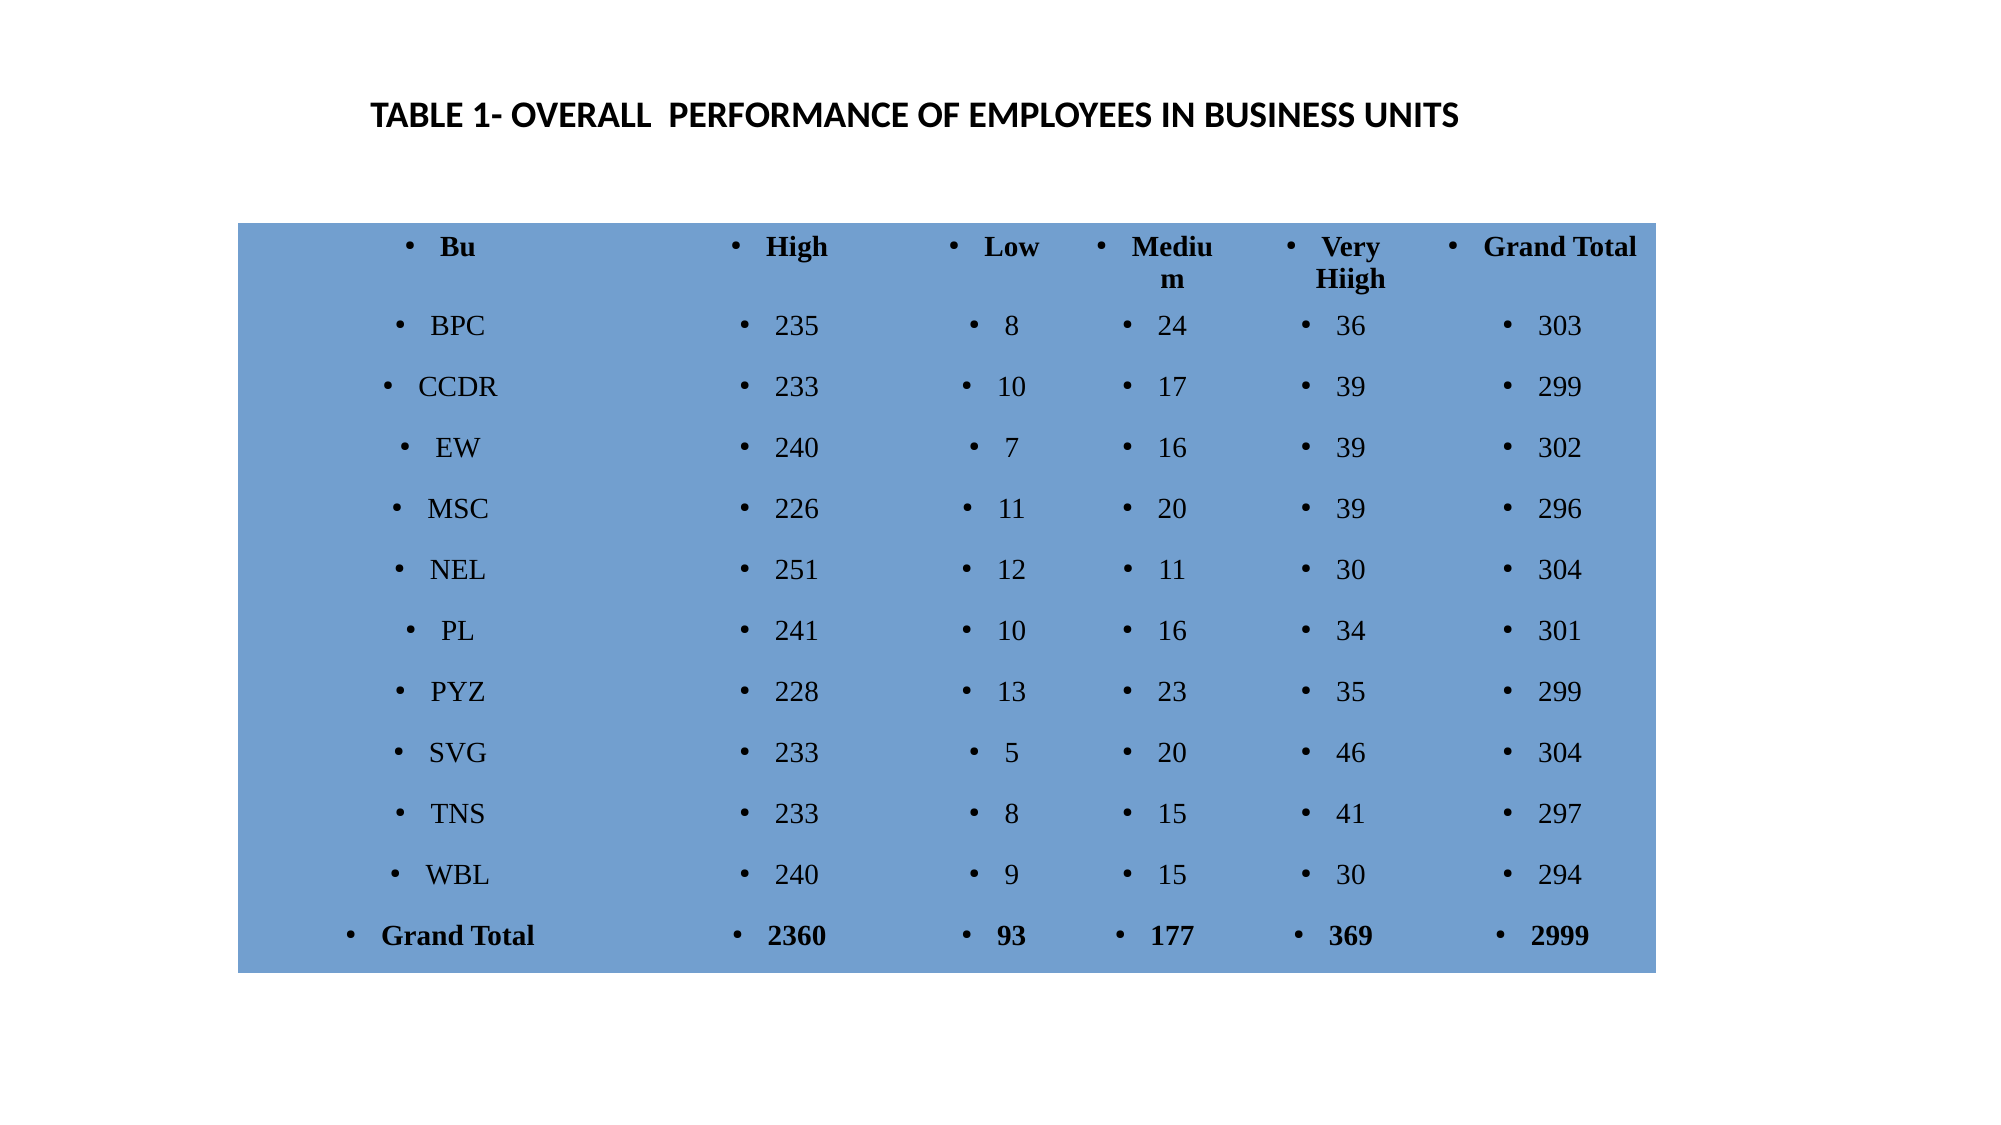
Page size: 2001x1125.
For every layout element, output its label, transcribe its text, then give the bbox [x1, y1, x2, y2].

table_cell 34 [1238, 607, 1429, 668]
table_cell 299 [1429, 668, 1656, 729]
table_cell CCDR [238, 363, 642, 424]
table_cell 39 [1238, 424, 1429, 485]
table_cell 240 [642, 424, 917, 485]
table_cell 9 [917, 851, 1072, 912]
table_cell 294 [1429, 851, 1656, 912]
table_cell 39 [1238, 363, 1429, 424]
table_cell 235 [642, 302, 917, 363]
table_cell TNS [238, 790, 642, 851]
table_cell 299 [1429, 363, 1656, 424]
table_cell 233 [642, 363, 917, 424]
table_cell 304 [1429, 729, 1656, 790]
table_header Very Hiigh [1238, 223, 1429, 302]
table_cell 10 [917, 363, 1072, 424]
table_cell PYZ [238, 668, 642, 729]
table_cell Grand Total [238, 912, 642, 973]
table_header Grand Total [1429, 223, 1656, 302]
table_cell 228 [642, 668, 917, 729]
table_cell 11 [917, 485, 1072, 546]
table_cell 13 [917, 668, 1072, 729]
table_header Bu [238, 223, 642, 302]
table_cell 23 [1072, 668, 1238, 729]
table_cell 17 [1072, 363, 1238, 424]
table_cell 297 [1429, 790, 1656, 851]
table_header Low [917, 223, 1072, 302]
table_cell 12 [917, 546, 1072, 607]
table_cell 15 [1072, 851, 1238, 912]
table_cell 41 [1238, 790, 1429, 851]
table_cell 35 [1238, 668, 1429, 729]
table_cell 93 [917, 912, 1072, 973]
table_cell 301 [1429, 607, 1656, 668]
table_cell 20 [1072, 729, 1238, 790]
table_cell 251 [642, 546, 917, 607]
table_cell EW [238, 424, 642, 485]
table_cell MSC [238, 485, 642, 546]
table_header High [642, 223, 917, 302]
table_cell 241 [642, 607, 917, 668]
table_cell PL [238, 607, 642, 668]
table_cell 240 [642, 851, 917, 912]
table_cell 39 [1238, 485, 1429, 546]
table_cell 11 [1072, 546, 1238, 607]
table_header Medium [1072, 223, 1238, 302]
table_cell 177 [1072, 912, 1238, 973]
table_cell 8 [917, 302, 1072, 363]
table_cell NEL [238, 546, 642, 607]
table_cell 30 [1238, 546, 1429, 607]
table_cell 2360 [642, 912, 917, 973]
table_cell 303 [1429, 302, 1656, 363]
table_cell 302 [1429, 424, 1656, 485]
table_cell 10 [917, 607, 1072, 668]
table_cell 46 [1238, 729, 1429, 790]
table_cell WBL [238, 851, 642, 912]
table_cell 233 [642, 729, 917, 790]
table_cell 7 [917, 424, 1072, 485]
table_cell 16 [1072, 607, 1238, 668]
table_cell 30 [1238, 851, 1429, 912]
table_cell 20 [1072, 485, 1238, 546]
table_cell 8 [917, 790, 1072, 851]
table_cell 296 [1429, 485, 1656, 546]
text_box TABLE 1- OVERALL PERFORMANCE OF EMPLOYEES IN BUSINESS UNITS [355, 82, 1586, 189]
table_cell 24 [1072, 302, 1238, 363]
table_cell 16 [1072, 424, 1238, 485]
table_cell 15 [1072, 790, 1238, 851]
table_cell 5 [917, 729, 1072, 790]
table_cell 304 [1429, 546, 1656, 607]
table_cell 369 [1238, 912, 1429, 973]
table_cell 2999 [1429, 912, 1656, 973]
table_cell SVG [238, 729, 642, 790]
table_cell 226 [642, 485, 917, 546]
table_cell BPC [238, 302, 642, 363]
table_cell 36 [1238, 302, 1429, 363]
table_cell 233 [642, 790, 917, 851]
